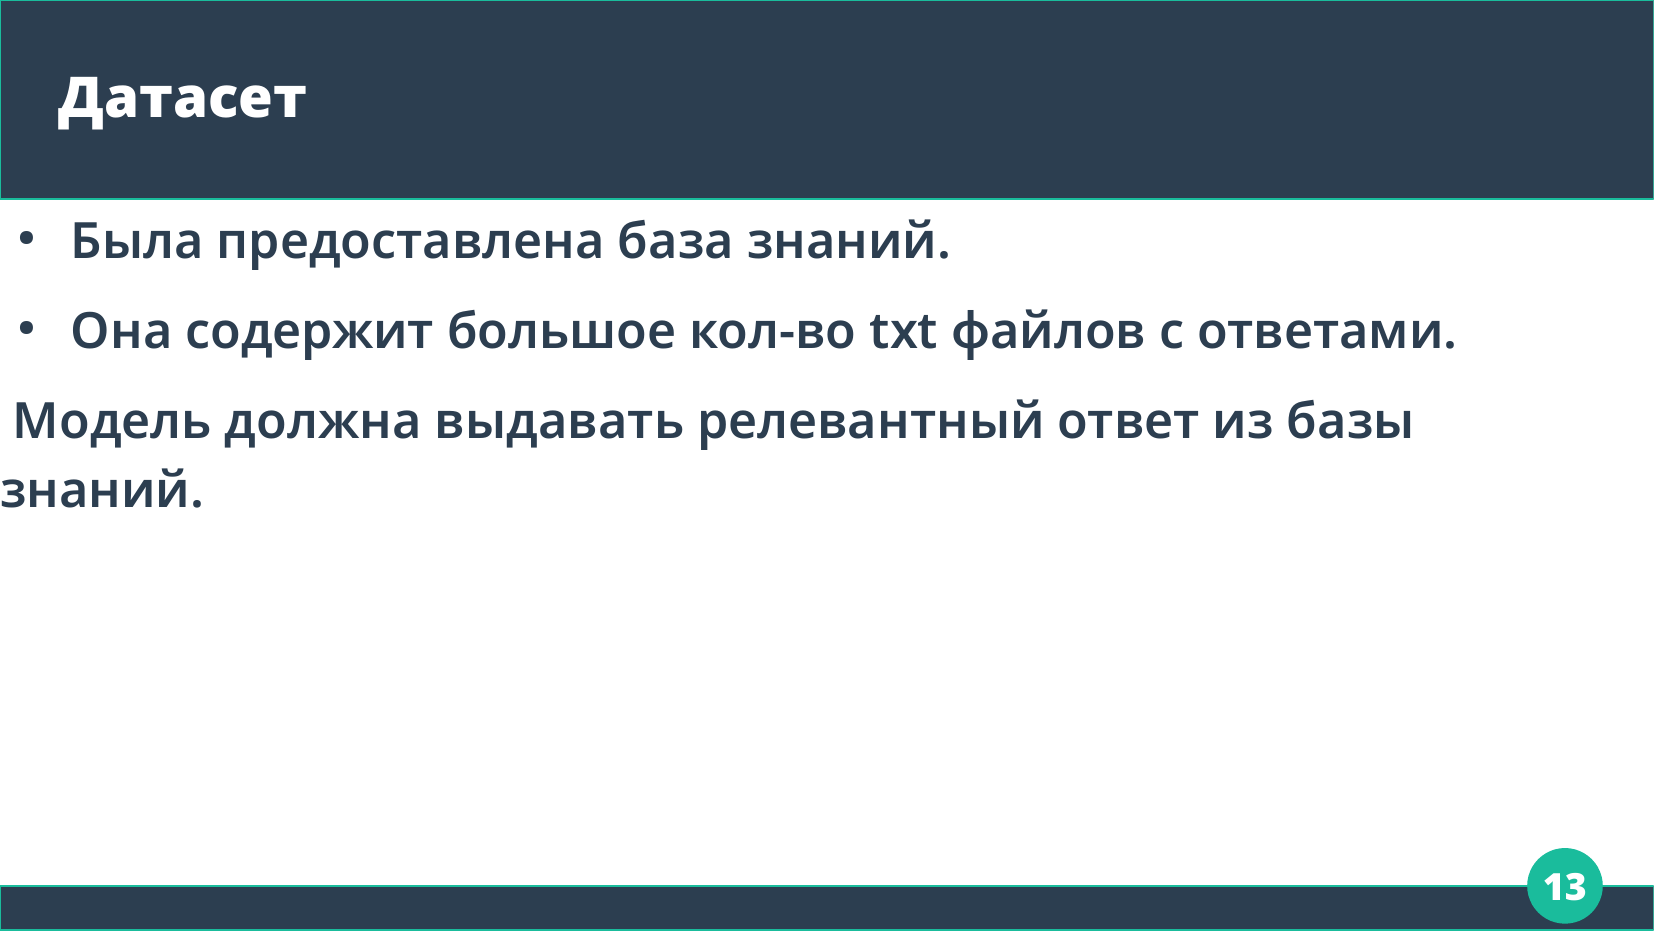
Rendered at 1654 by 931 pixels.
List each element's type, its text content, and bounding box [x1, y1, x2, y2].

title Датасет [59, 37, 1595, 156]
list Была предоставлена база знаний. Она содержит большое кол-во txt файлов с ответами. Модель должна выдавать релевантный ответ из базы знаний. [0, 204, 1536, 826]
